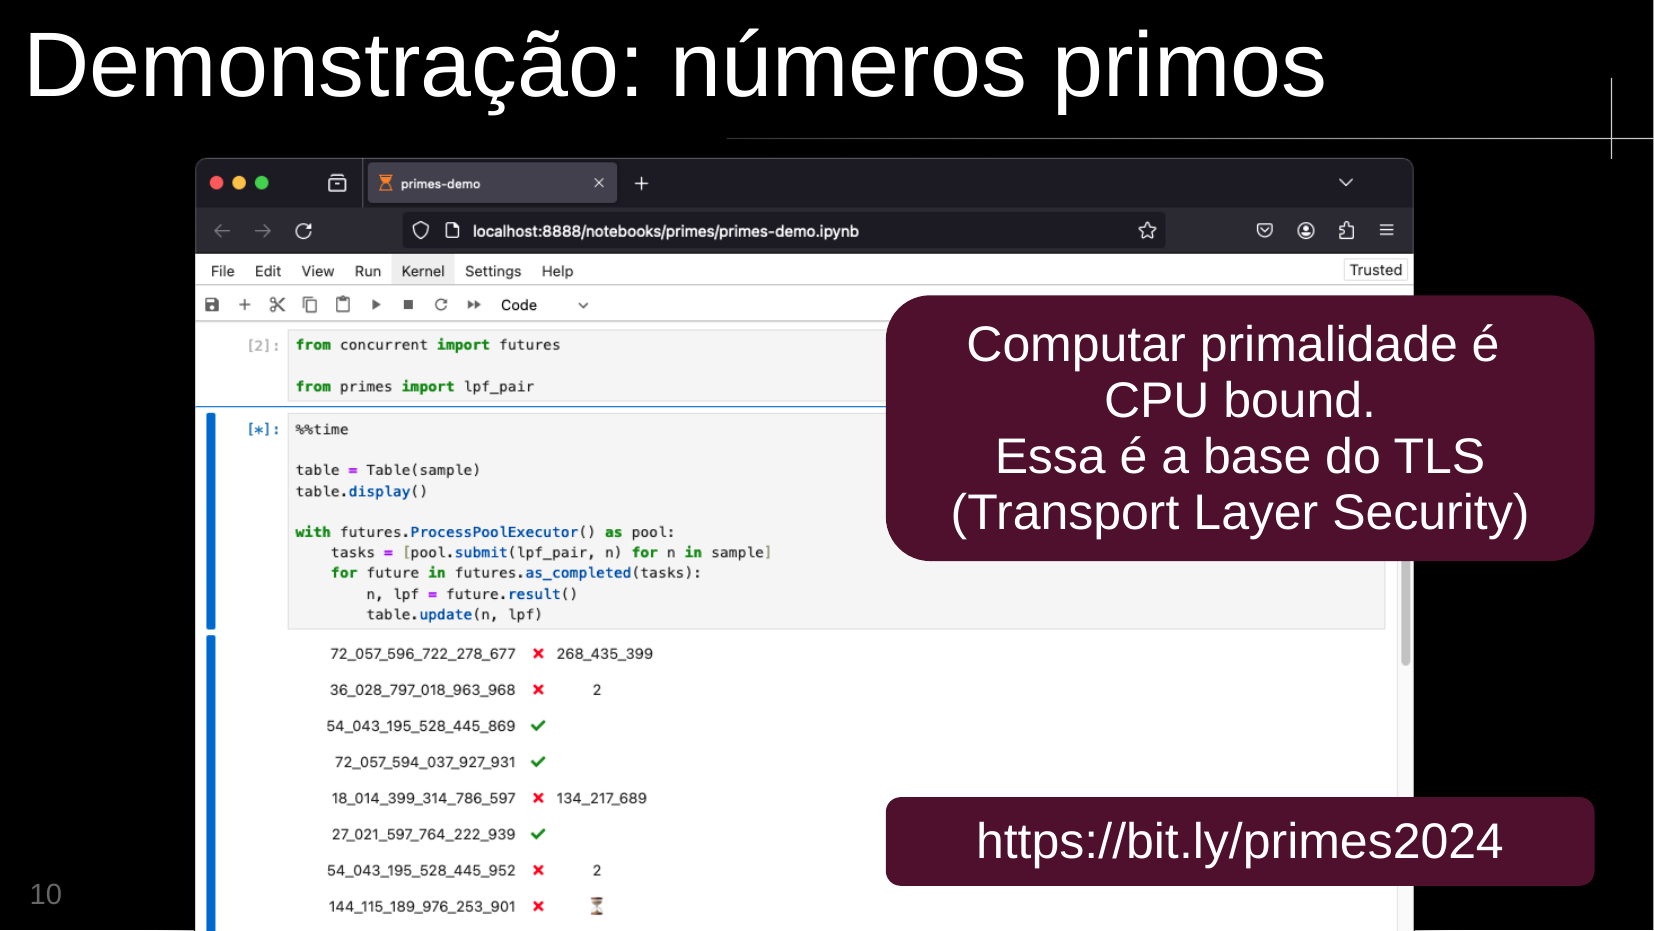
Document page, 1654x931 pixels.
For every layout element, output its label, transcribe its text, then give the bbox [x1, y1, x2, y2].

title Demonstração: números primos [23, 11, 1589, 119]
text_box Computar primalidade é CPU bound. Essa é a base do TLS (Transport Layer Security) [885, 295, 1595, 562]
picture [132, 119, 1477, 931]
text_box https://bit.ly/primes2024 [885, 797, 1595, 886]
